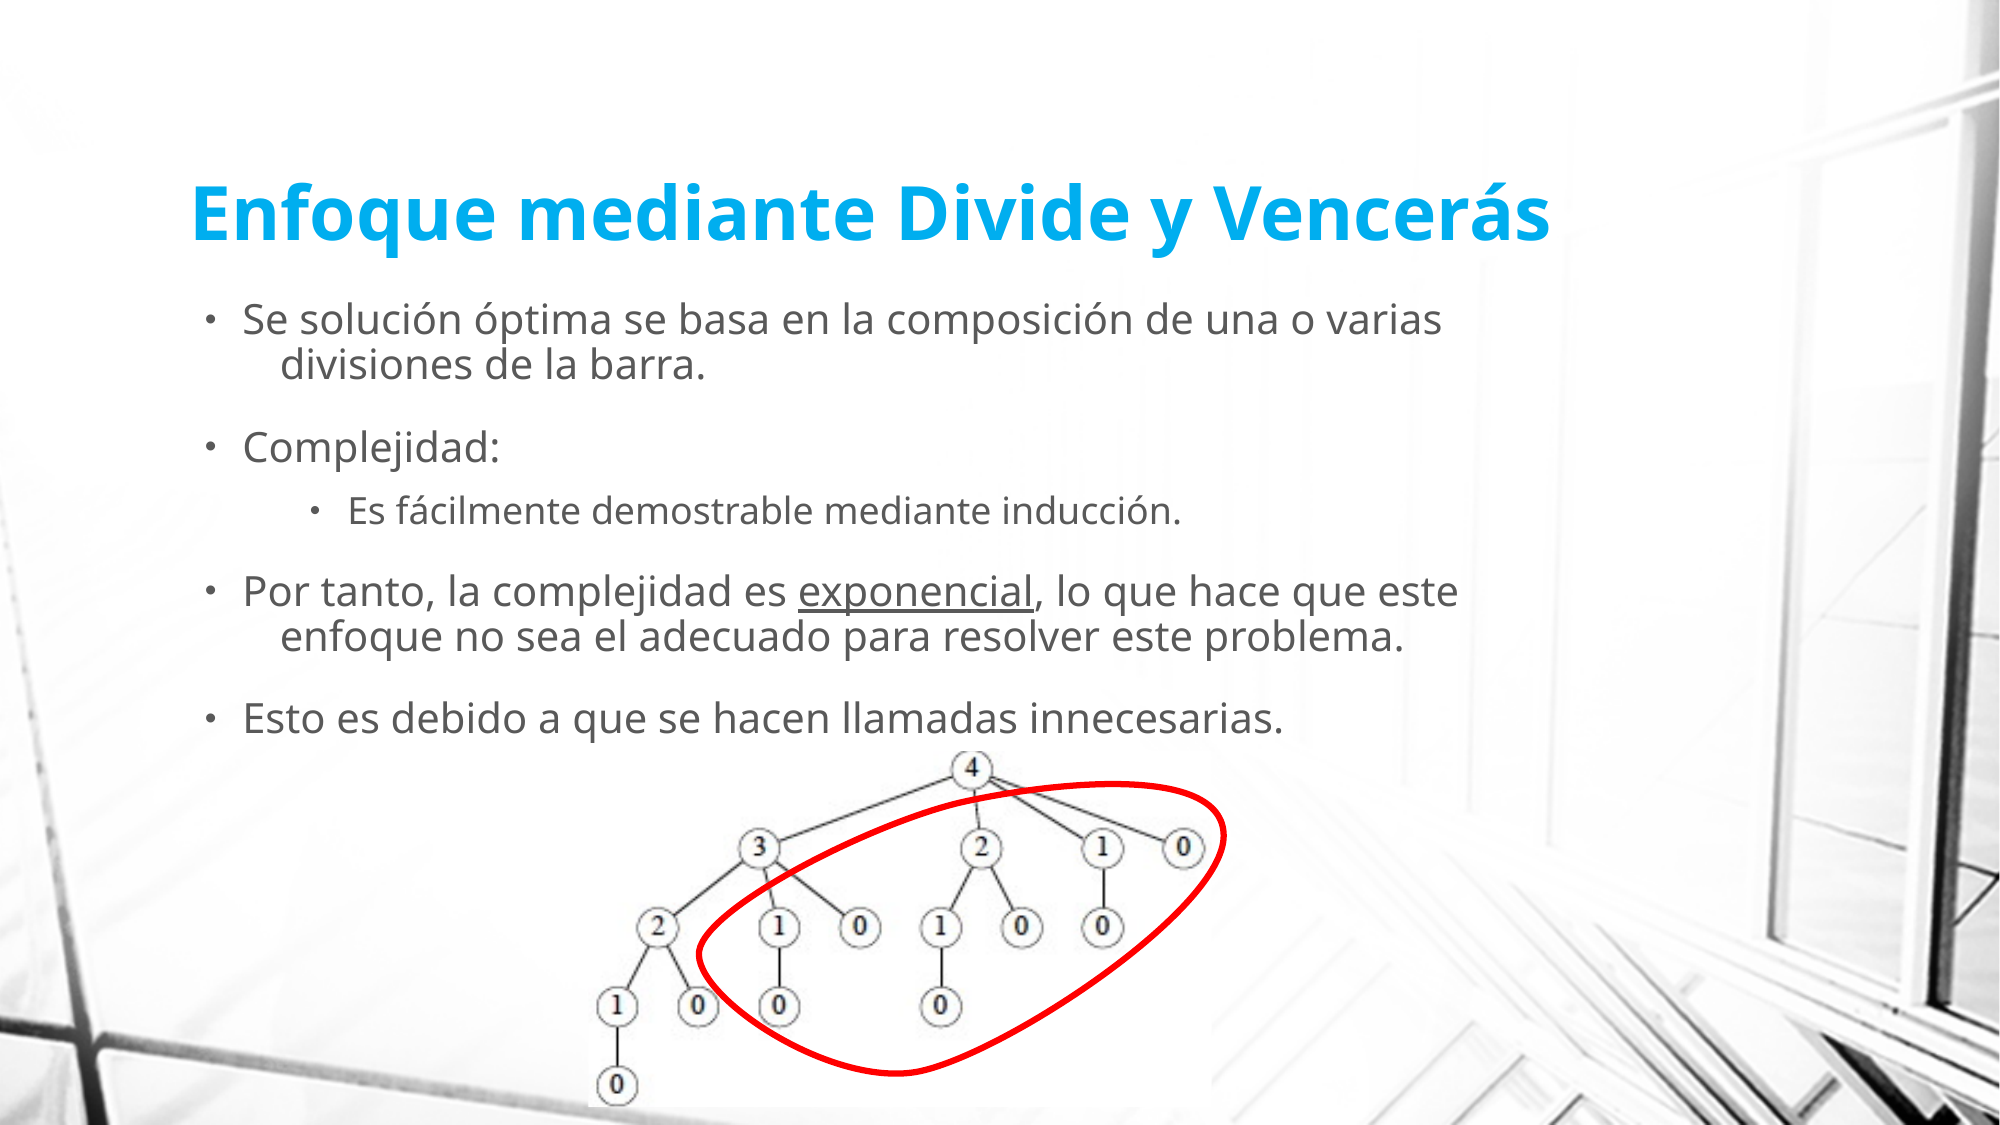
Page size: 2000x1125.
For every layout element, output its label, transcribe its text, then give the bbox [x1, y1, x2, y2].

list Se solución óptima se basa en la composición de una o varias divisiones de la barra. Complejidad: Es fácilmente demostrable mediante inducción. Por tanto, la complejidad es exponencial, lo que hace que este enfoque no sea el adecuado para resolver este problema. Esto es debido a que se hacen llamadas innecesarias. [174, 291, 1600, 979]
picture [703, 788, 1212, 1070]
picture [588, 751, 1212, 1107]
title Enfoque mediante Divide y Vencerás [174, 87, 1600, 263]
